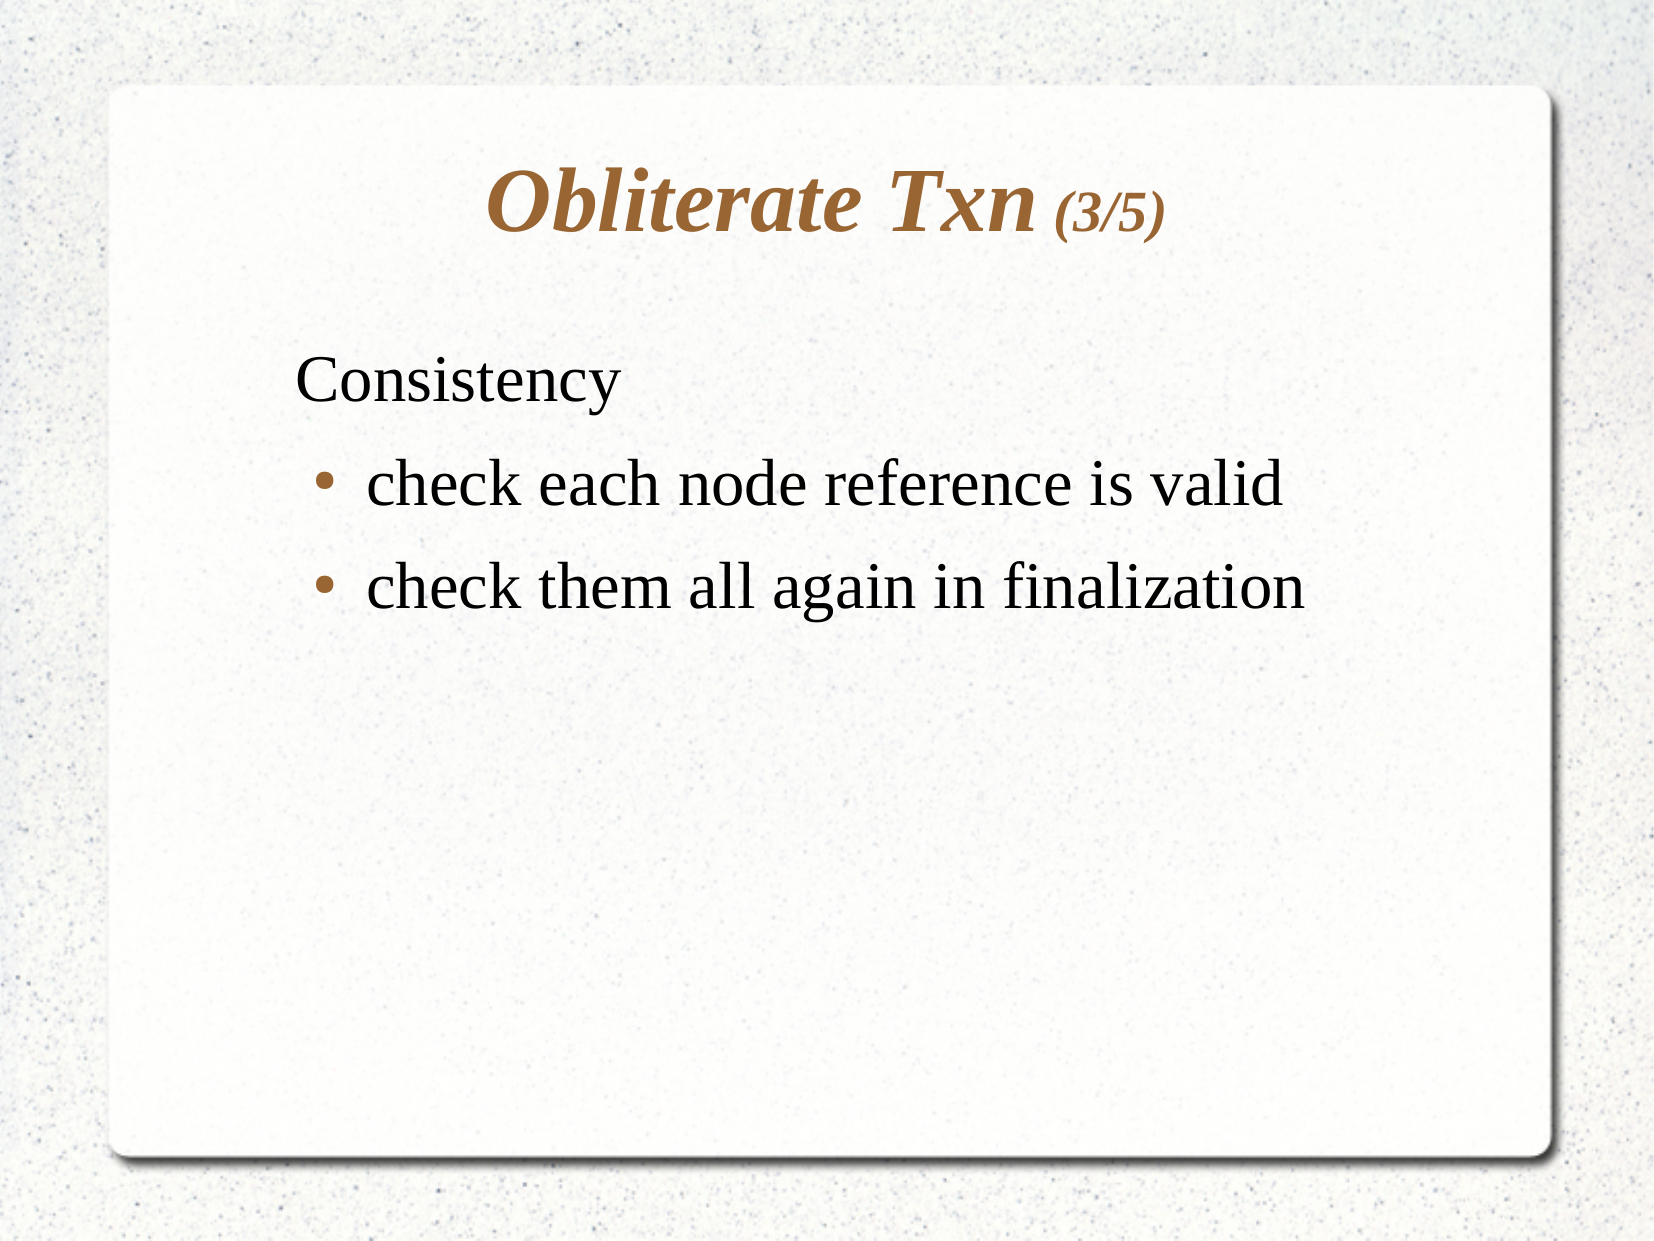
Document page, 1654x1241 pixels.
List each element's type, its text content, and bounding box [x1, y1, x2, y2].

picture [0, 0, 1654, 1241]
list Consistency check each node reference is valid check them all again in finalization [295, 342, 1654, 1161]
title Obliterate Txn (3/5) [118, 96, 1536, 304]
